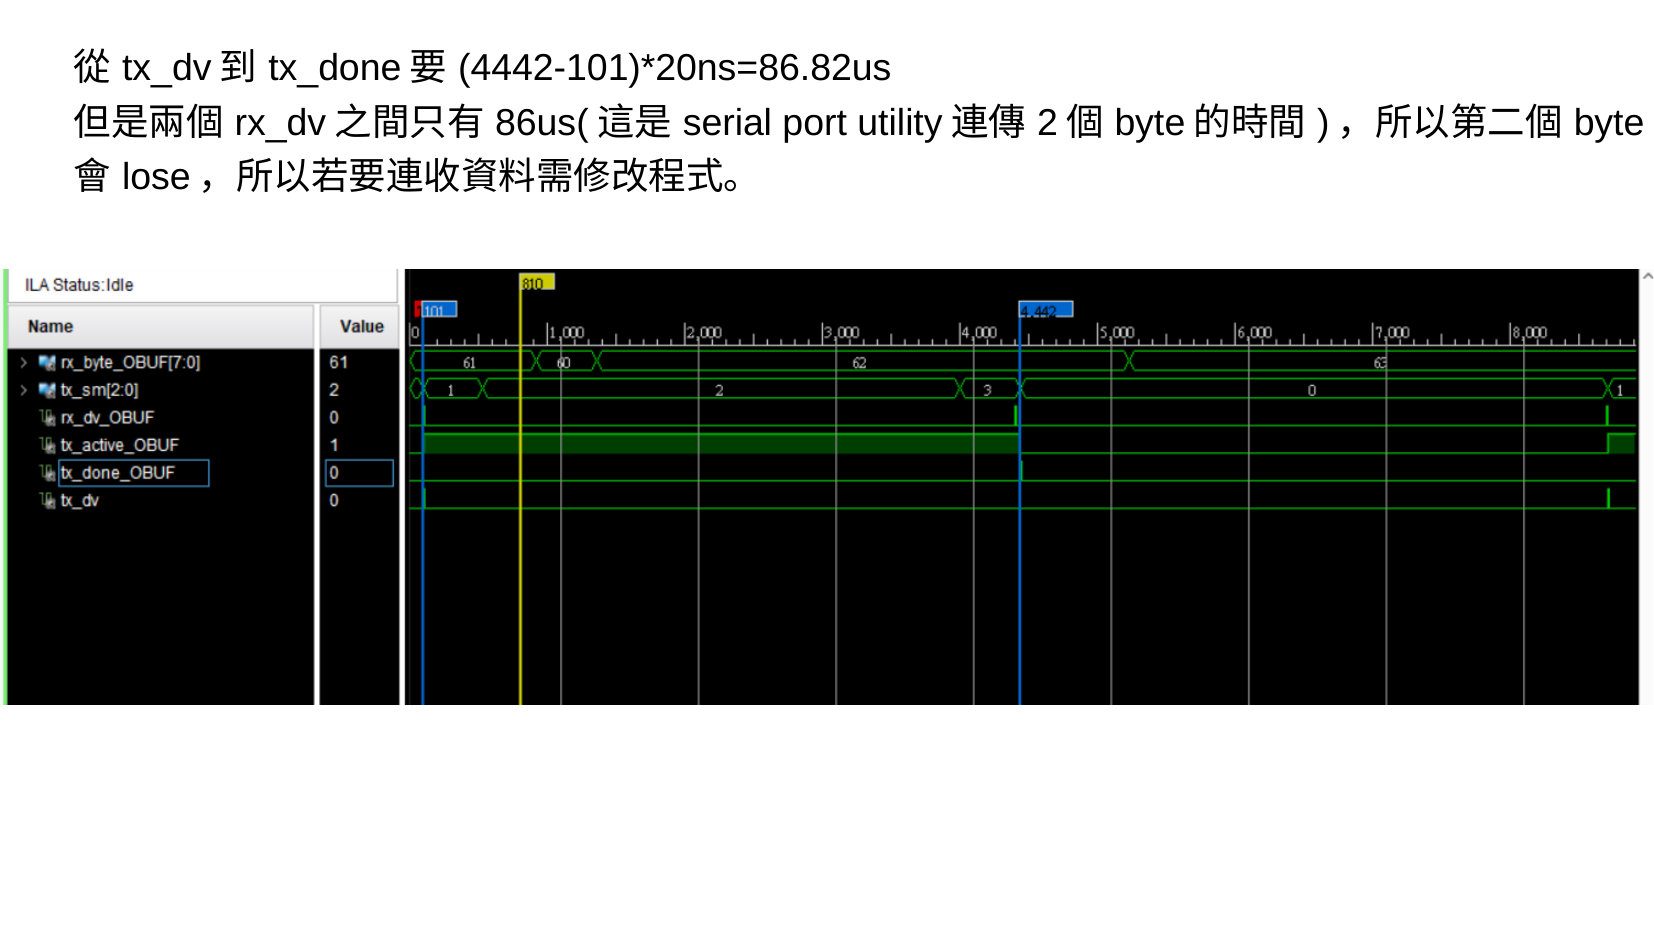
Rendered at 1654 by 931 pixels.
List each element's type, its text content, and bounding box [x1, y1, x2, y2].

text_box 從tx_dv到tx_done要(4442-101)*20ns=86.82us 但是兩個rx_dv之間只有86us(這是serial port utility連傳2個byte的時間)，所以第二個byte 會lose，所以若要連收資料需修改程式。 [59, 30, 1653, 194]
picture [0, 269, 1654, 705]
